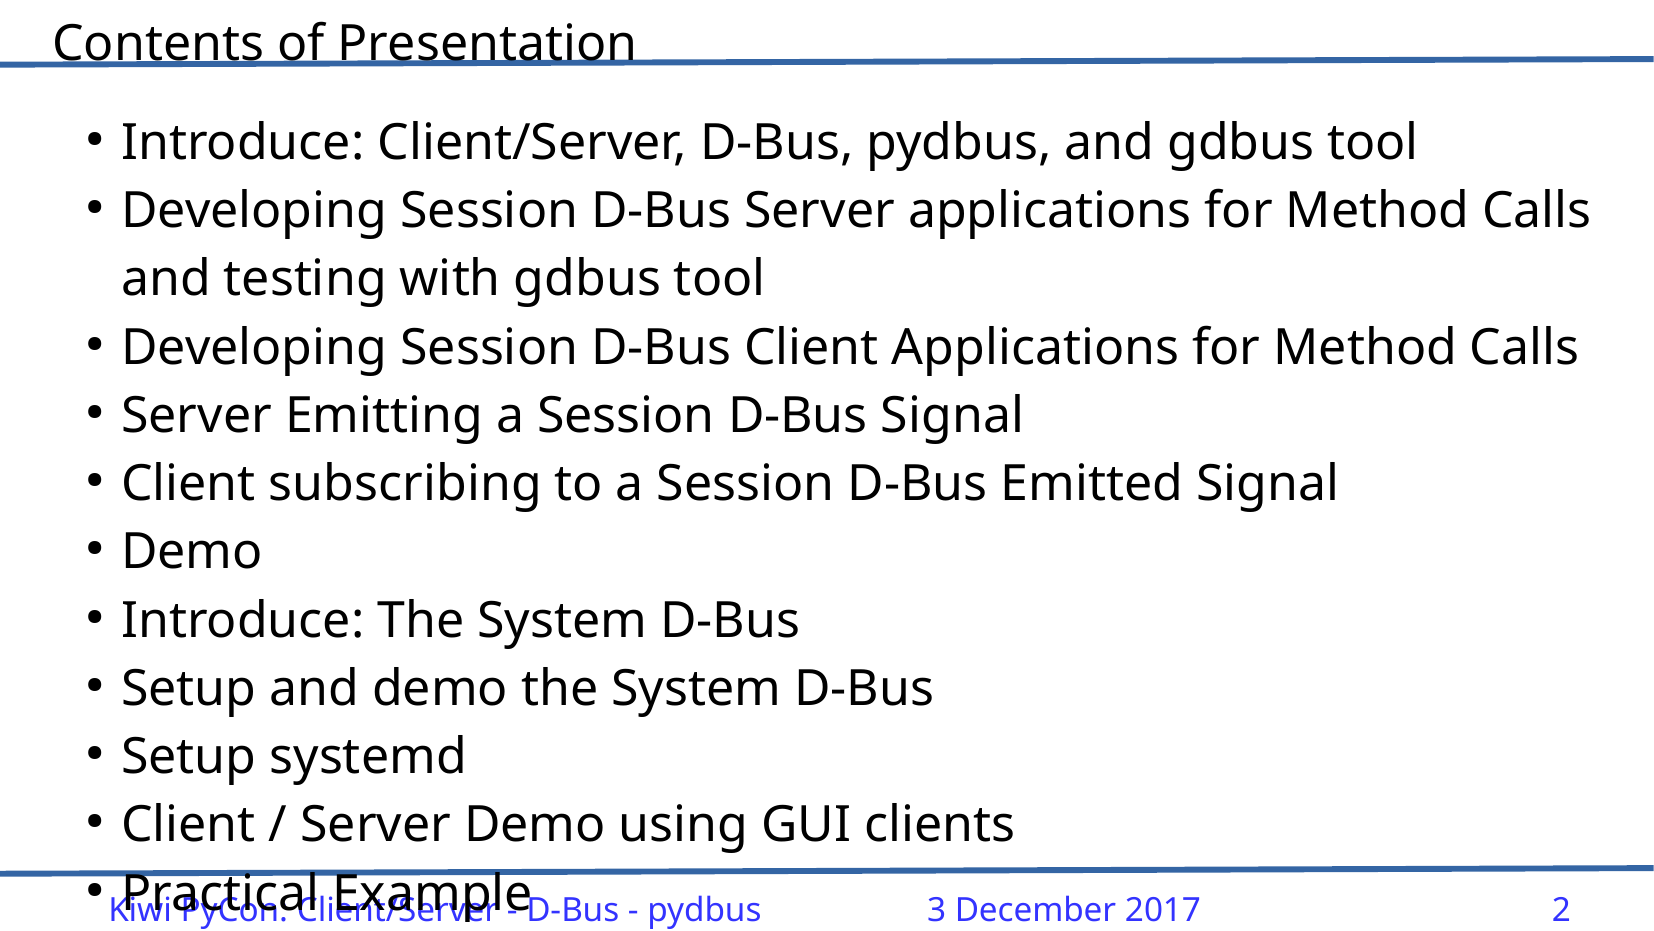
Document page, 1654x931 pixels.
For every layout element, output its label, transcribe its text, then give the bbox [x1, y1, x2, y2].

text_box Contents of Presentation [37, 0, 1540, 76]
text_box Introduce: Client/Server, D-Bus, pydbus, and gdbus tool Developing Session D-Bus Server applications for Method Calls and testing with gdbus tool Developing Session D-Bus Client Applications for Method Calls Server Emitting a Session D-Bus Signal Client subscribing to a Session D-Bus Emitted Signal Demo Introduce: The System D-Bus Setup and demo the System D-Bus Setup systemd Client / Server Demo using GUI clients Practical Example Questions [71, 98, 1612, 857]
